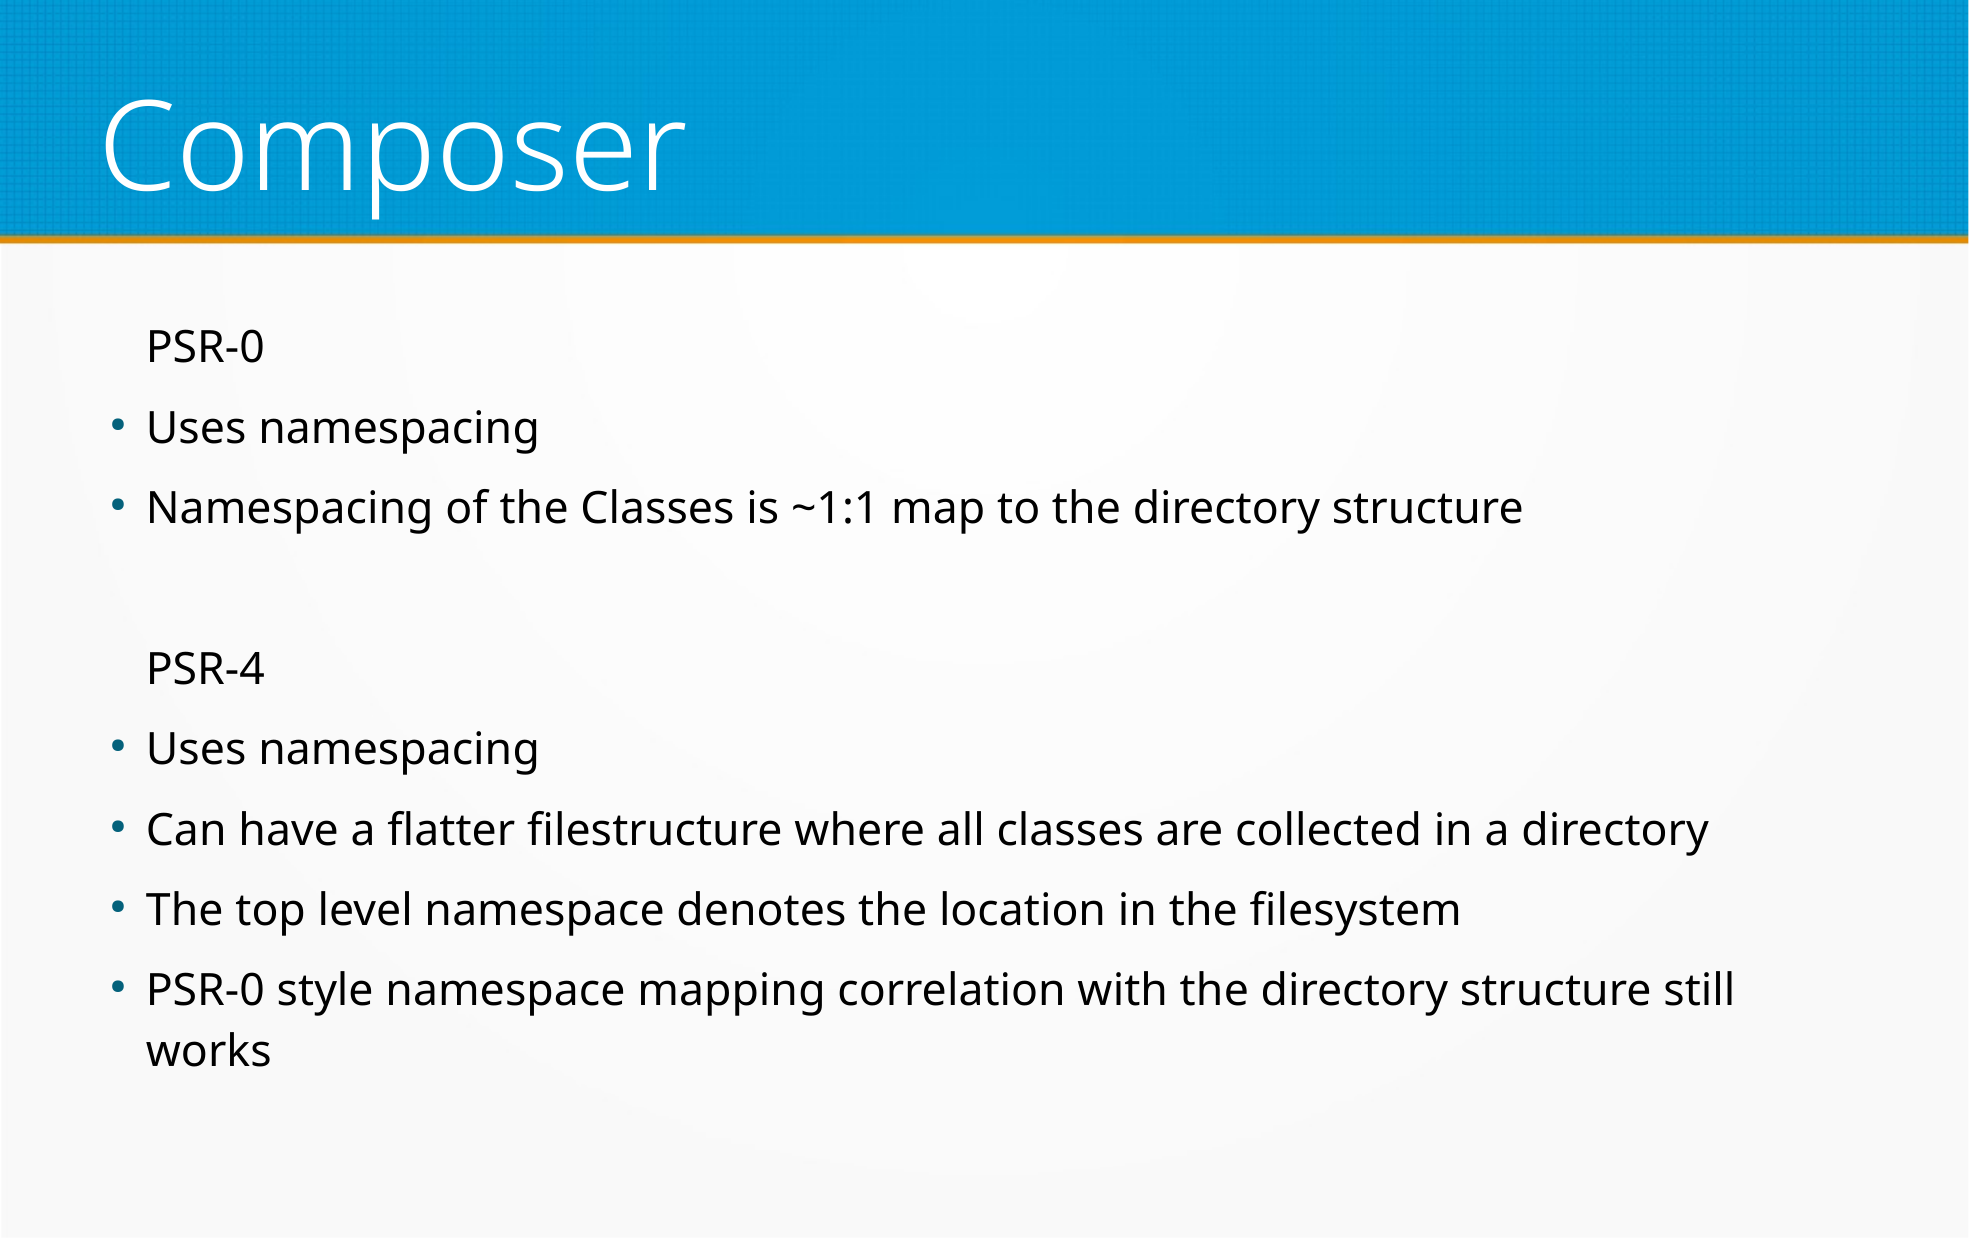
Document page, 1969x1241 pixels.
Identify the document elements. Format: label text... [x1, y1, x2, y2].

picture [0, 233, 1969, 1241]
list PSR-0 Uses namespacing Namespacing of the Classes is ~1:1 map to the directory structure PSR-4 Uses namespacing Can have a flatter filestructure where all classes are collected in a directory The top level namespace denotes the location in the filesystem PSR-0 style namespace mapping correlation with the directory structure still works [98, 315, 1861, 1081]
title Composer [98, 19, 1870, 227]
